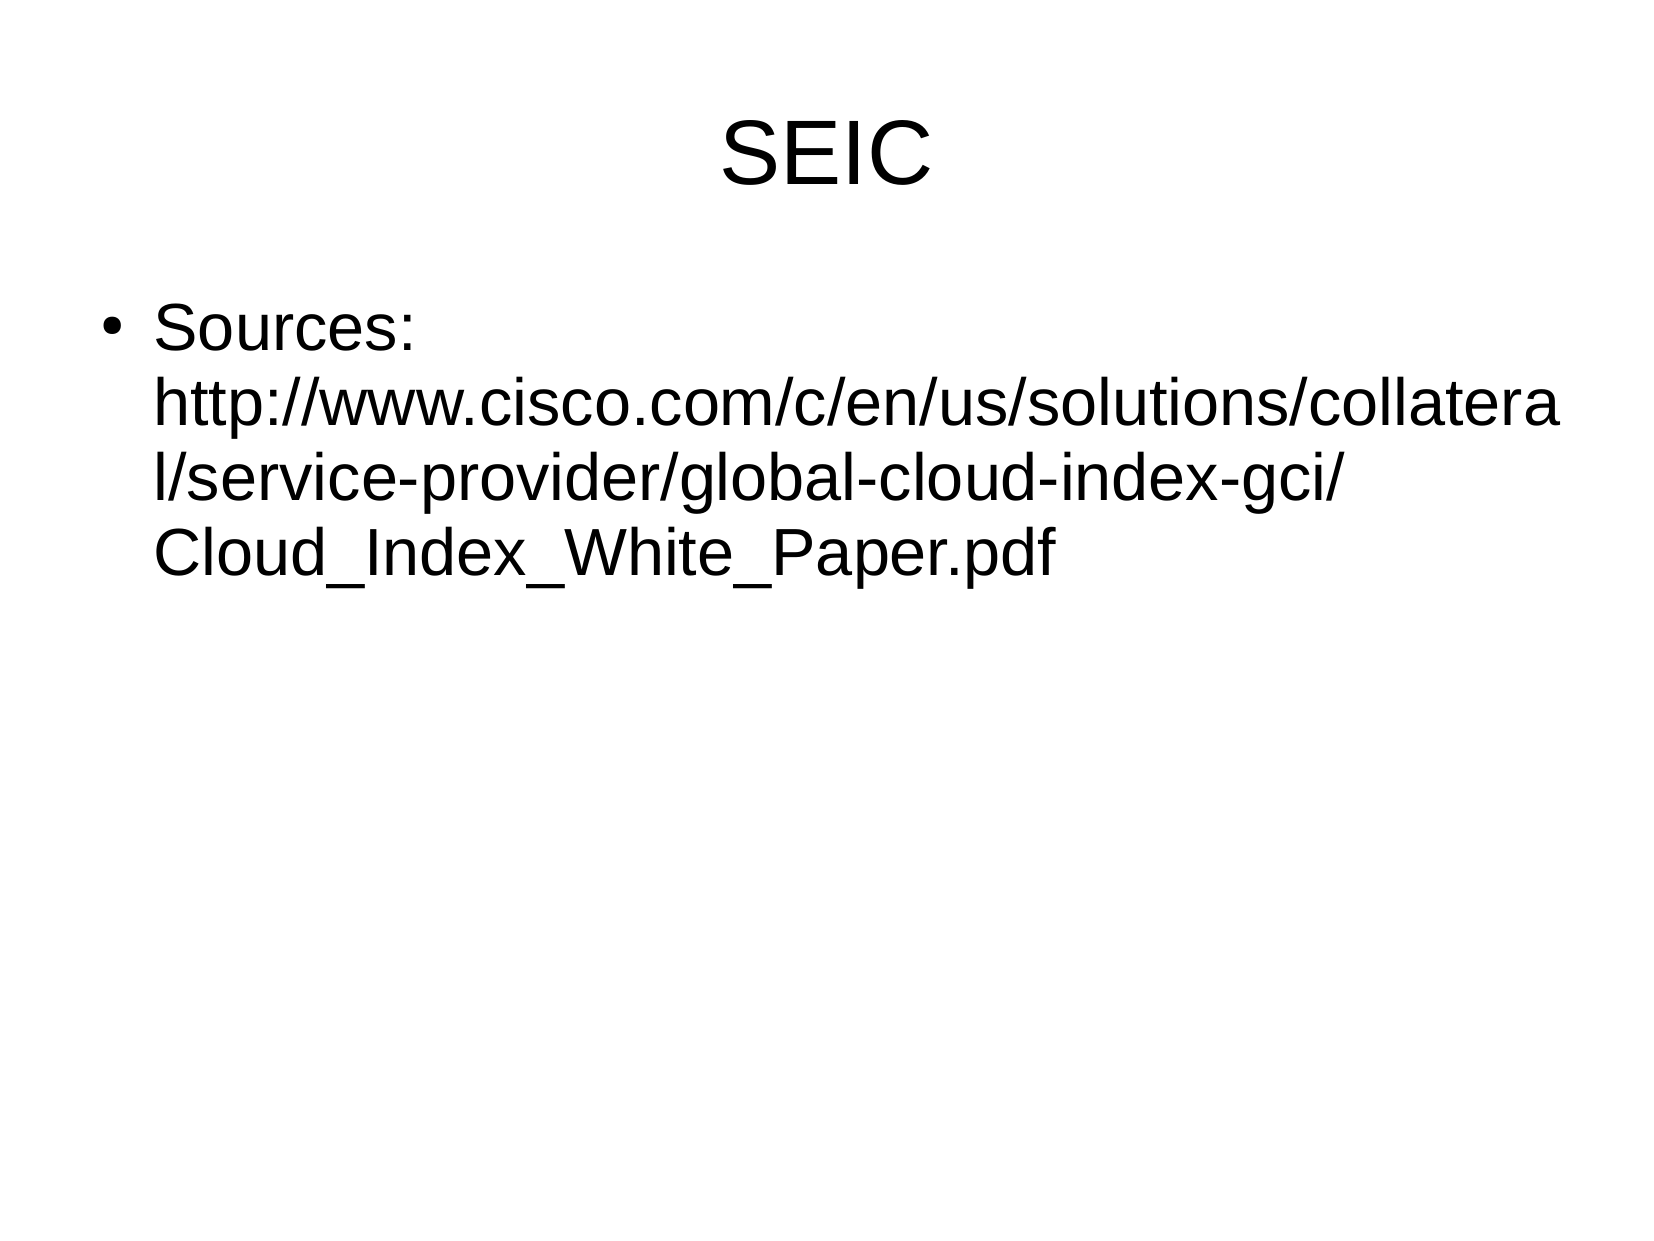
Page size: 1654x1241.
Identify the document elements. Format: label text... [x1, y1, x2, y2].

list Sources: http://www.cisco.com/c/en/us/solutions/collateral/service-provider/global-cloud-index-gci/Cloud_Index_White_Paper.pdf [82, 290, 1571, 1010]
title SEIC [82, 49, 1571, 257]
